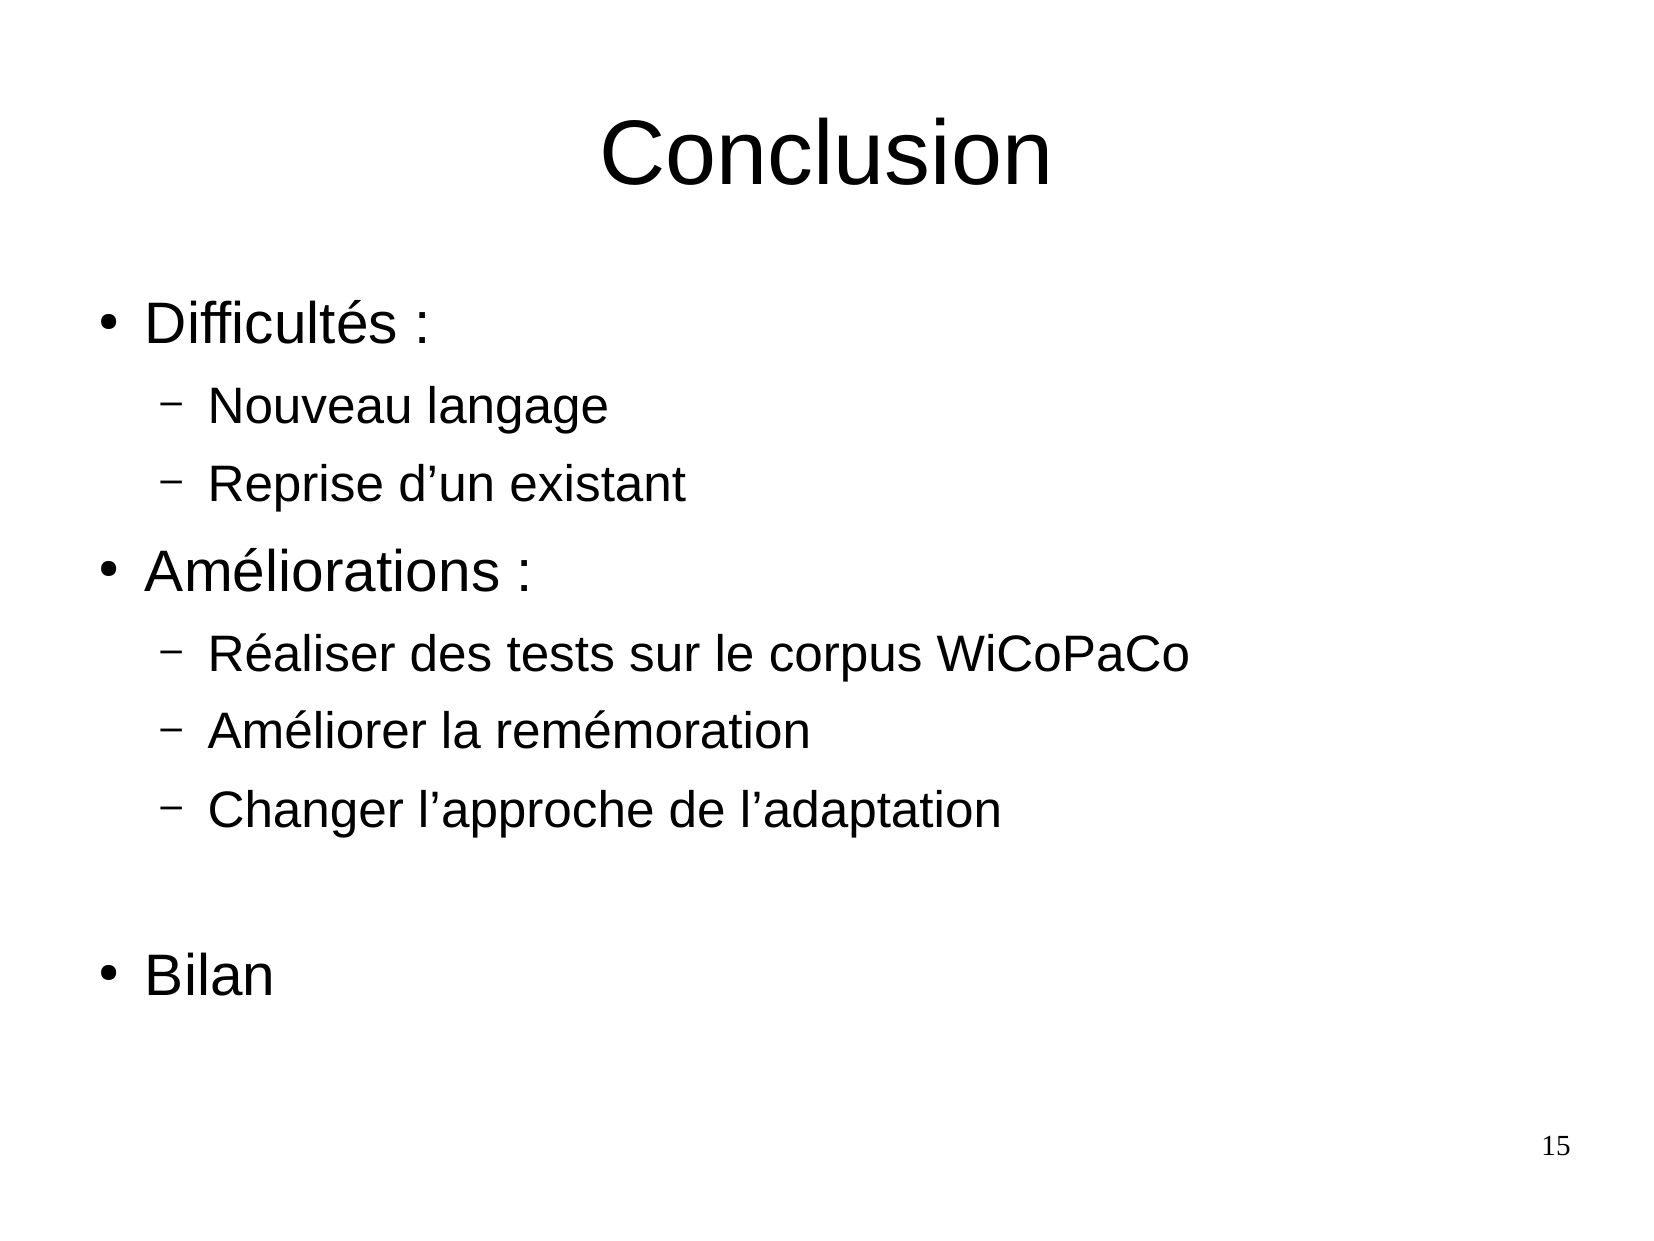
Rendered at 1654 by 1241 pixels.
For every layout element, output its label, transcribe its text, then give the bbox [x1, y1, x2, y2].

title Conclusion [82, 49, 1571, 257]
list Difficultés : Nouveau langage Reprise d’un existant Améliorations : Réaliser des tests sur le corpus WiCoPaCo Améliorer la remémoration Changer l’approche de l’adaptation Bilan [82, 290, 1571, 1010]
